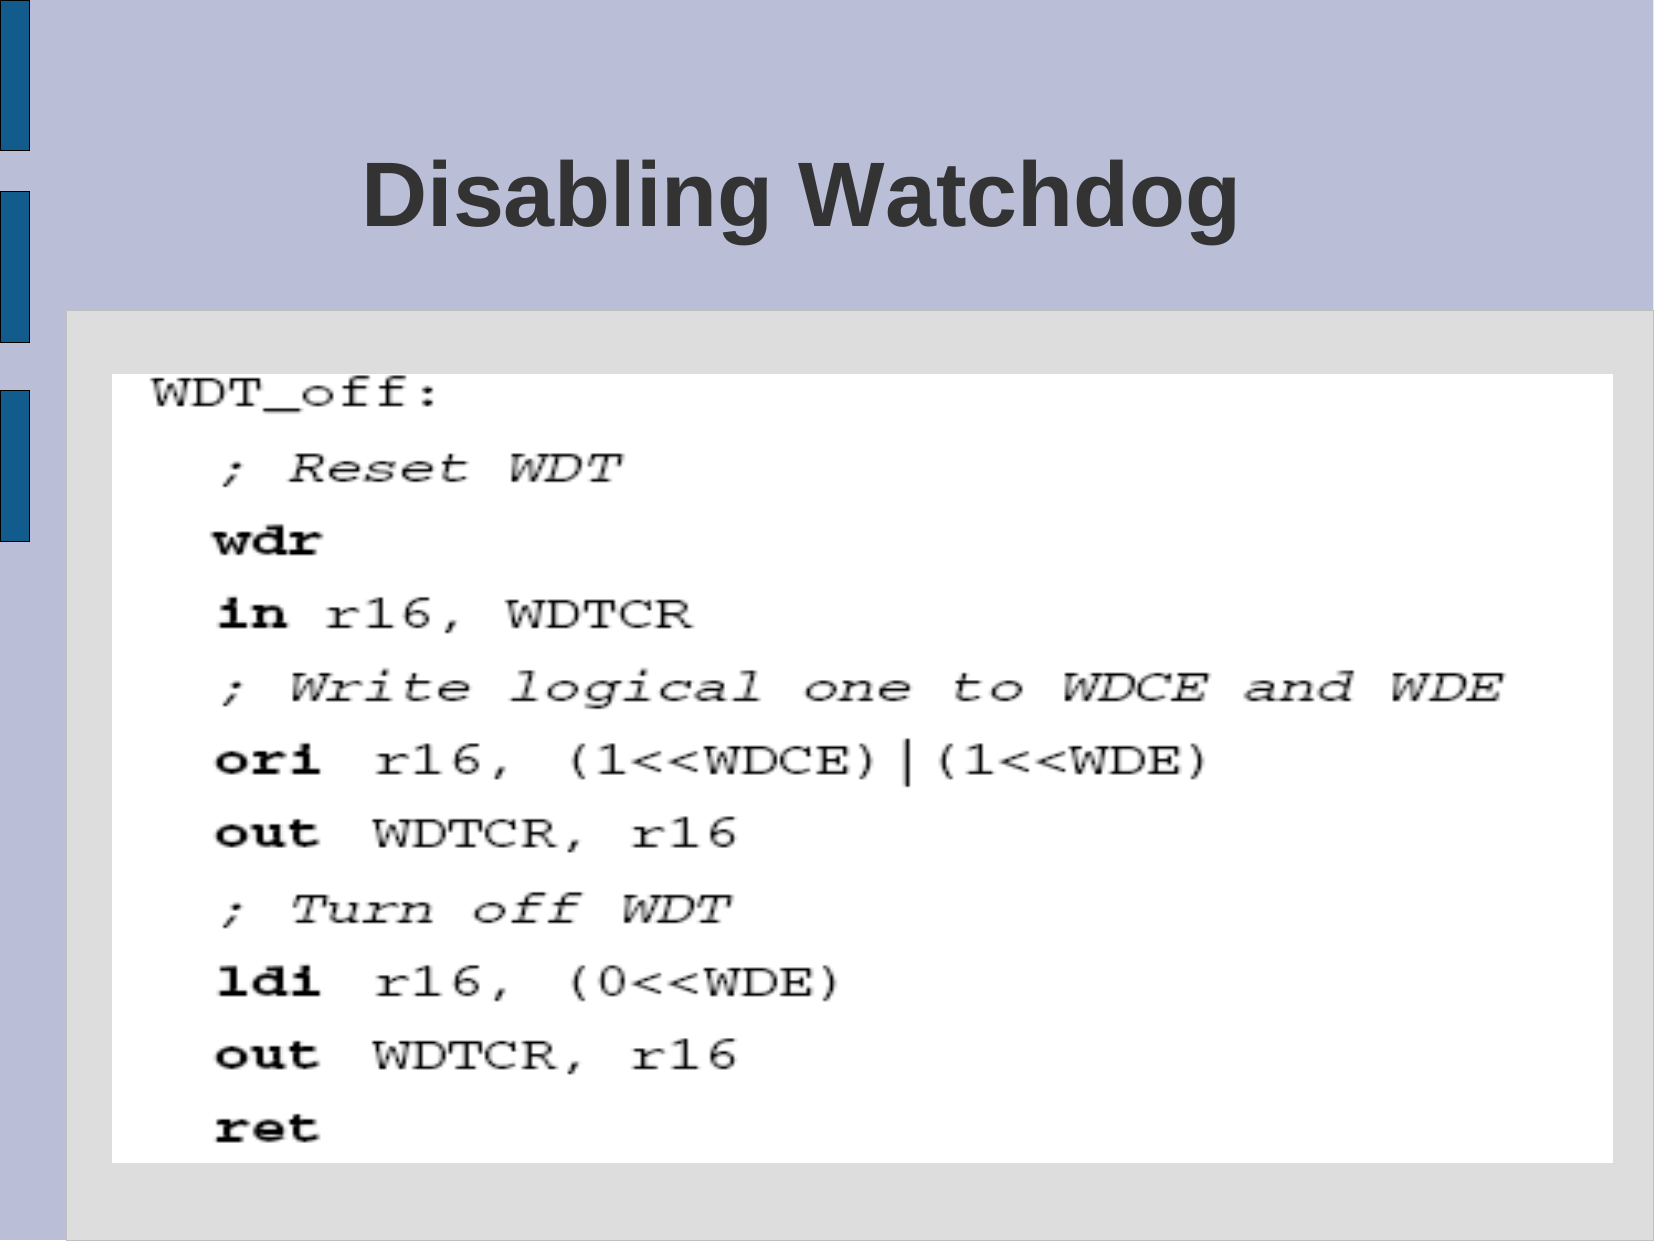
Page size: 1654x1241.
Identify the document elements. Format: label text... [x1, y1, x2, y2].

title Disabling Watchdog [121, 91, 1534, 299]
picture [112, 374, 1613, 1163]
